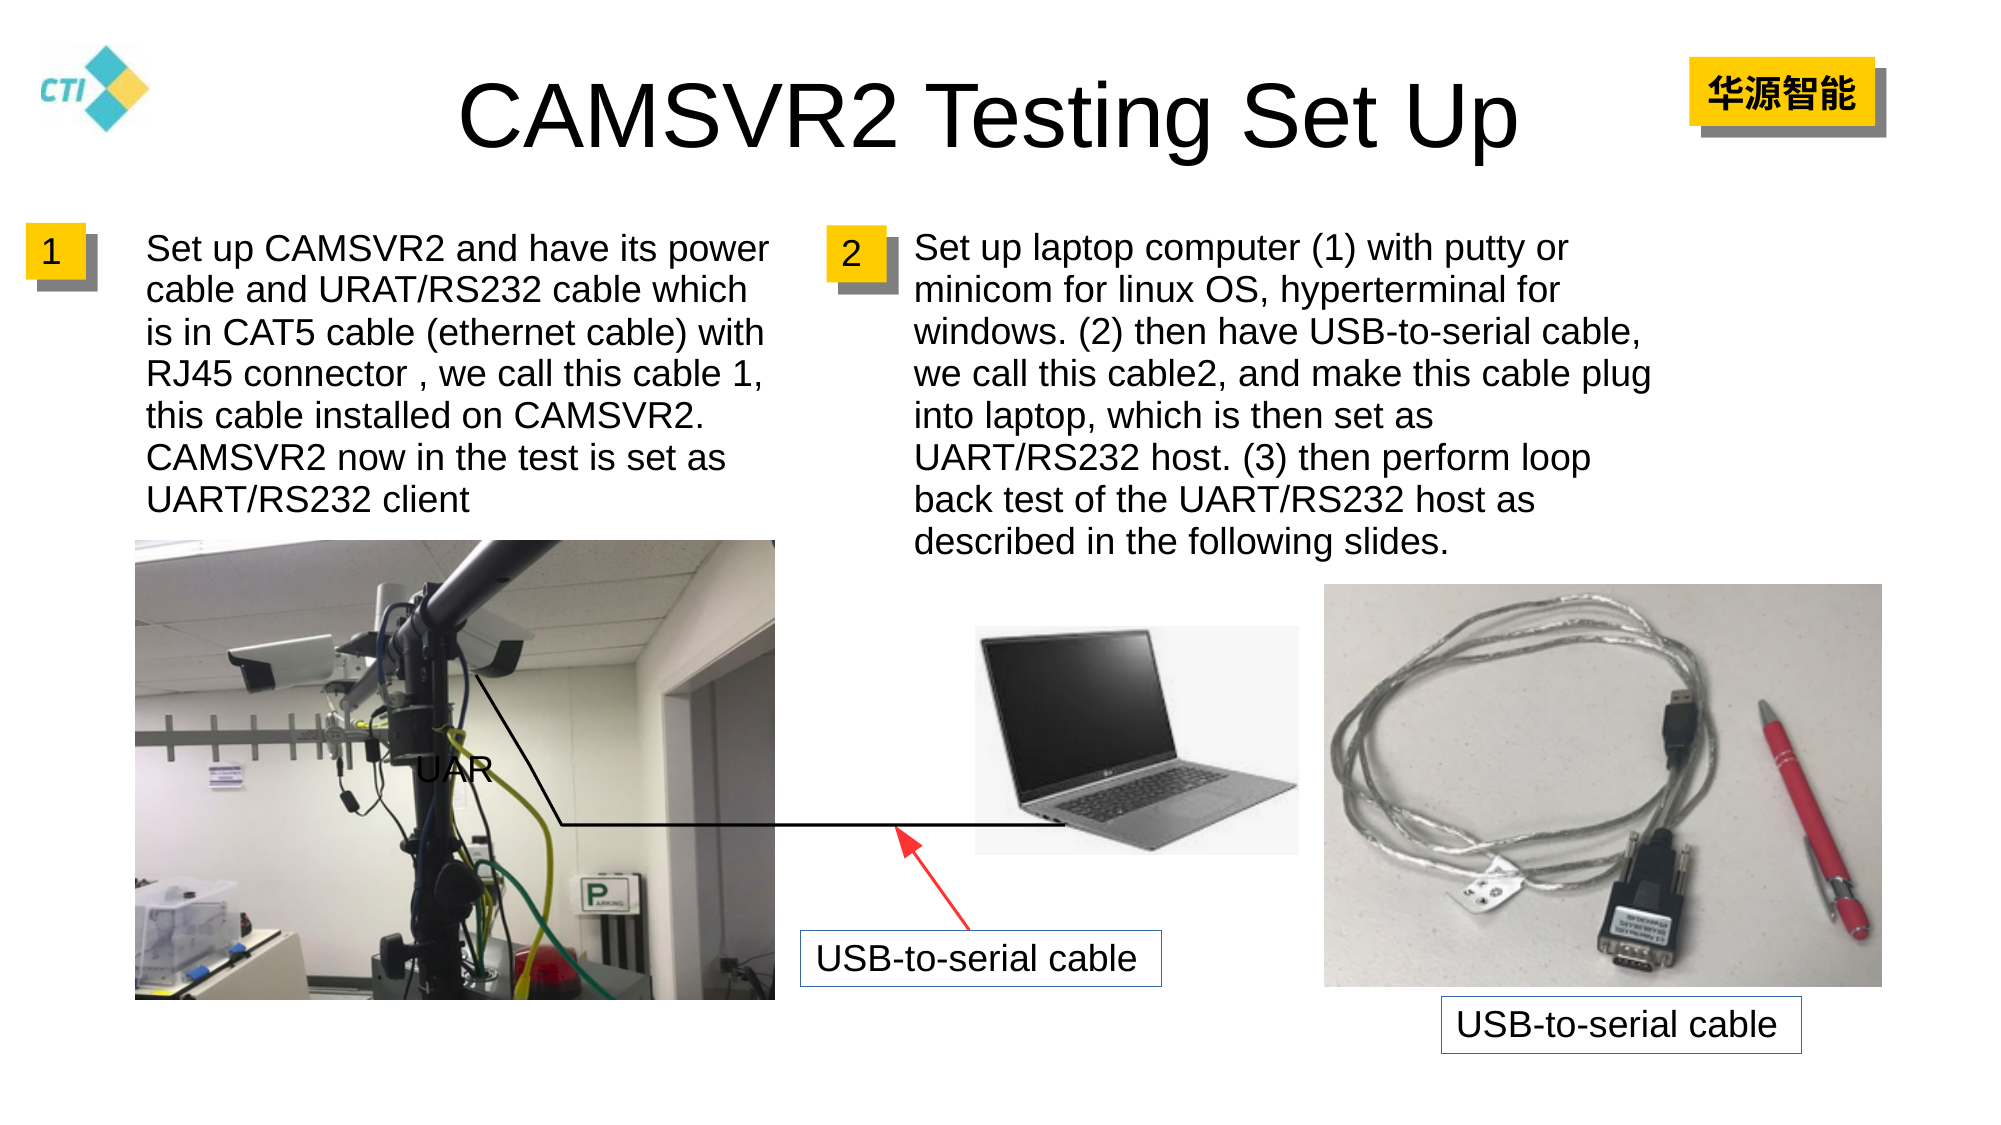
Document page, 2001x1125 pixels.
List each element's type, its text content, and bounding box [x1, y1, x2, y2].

text_box USB-to-serial cable [800, 930, 1162, 987]
picture [1324, 584, 1882, 987]
text_box 2 [826, 225, 887, 283]
picture [135, 540, 775, 1000]
text_box Set up laptop computer (1) with putty or minicom for linux OS, hyperterminal for windows. (2) then have USB-to-serial cable, we call this cable2, and make this cable plug into laptop, which is then set as UART/RS232 host. (3) then perform loop back test of the UART/RS232 host as described in the following slides. [899, 219, 1682, 571]
text_box 1 [25, 222, 86, 280]
picture [41, 44, 151, 136]
picture [975, 626, 1299, 856]
text_box USB-to-serial cable [1441, 996, 1802, 1054]
text_box CAMSVR2 Testing Set Up [89, 29, 1890, 218]
text_box Set up CAMSVR2 and have its power cable and URAT/RS232 cable which is in CAT5 cable (ethernet cable) with RJ45 connector , we call this cable 1, this cable installed on CAMSVR2. CAMSVR2 now in the test is set as UART/RS232 client [130, 219, 791, 529]
text_box 华源智能 [1689, 56, 1876, 121]
